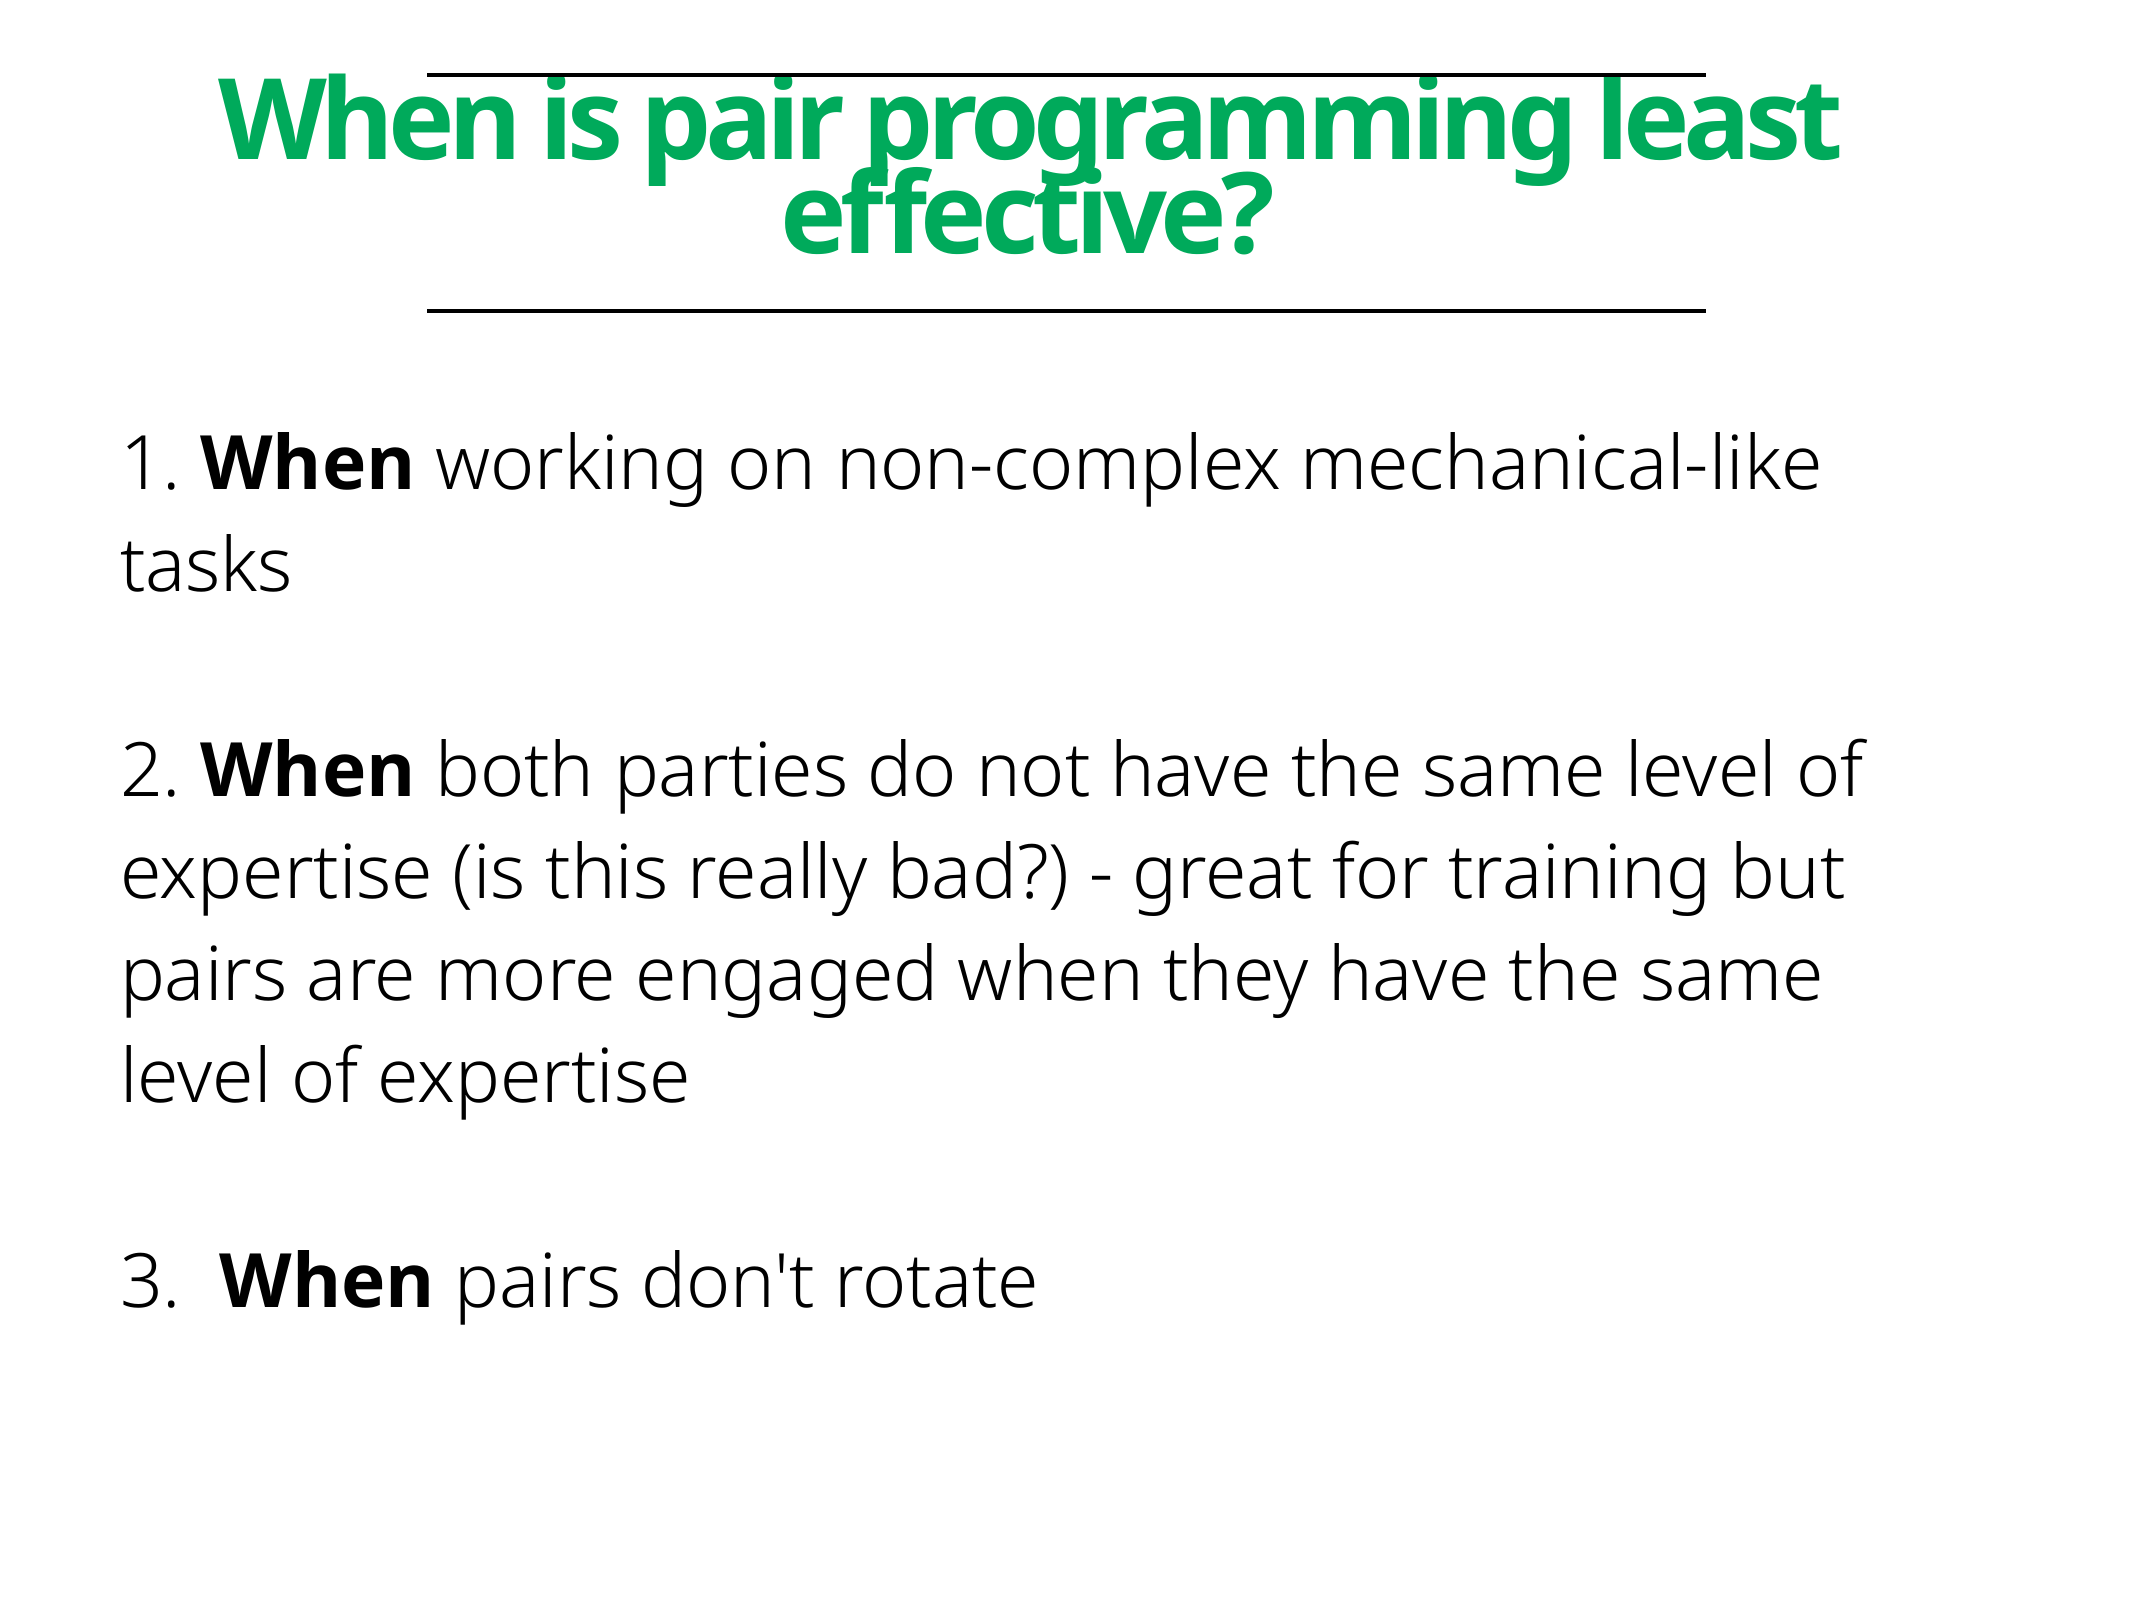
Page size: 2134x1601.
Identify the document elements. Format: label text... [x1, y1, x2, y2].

title When is pair programming least effective? [120, 86, 1936, 231]
text_box 1. When working on non-complex mechanical-like tasks 2. When both parties do not have the same level of expertise (is this really bad?) - great for training but pairs are more engaged when they have the same level of expertise 3. When pairs don't rotate [45, 231, 1996, 1537]
